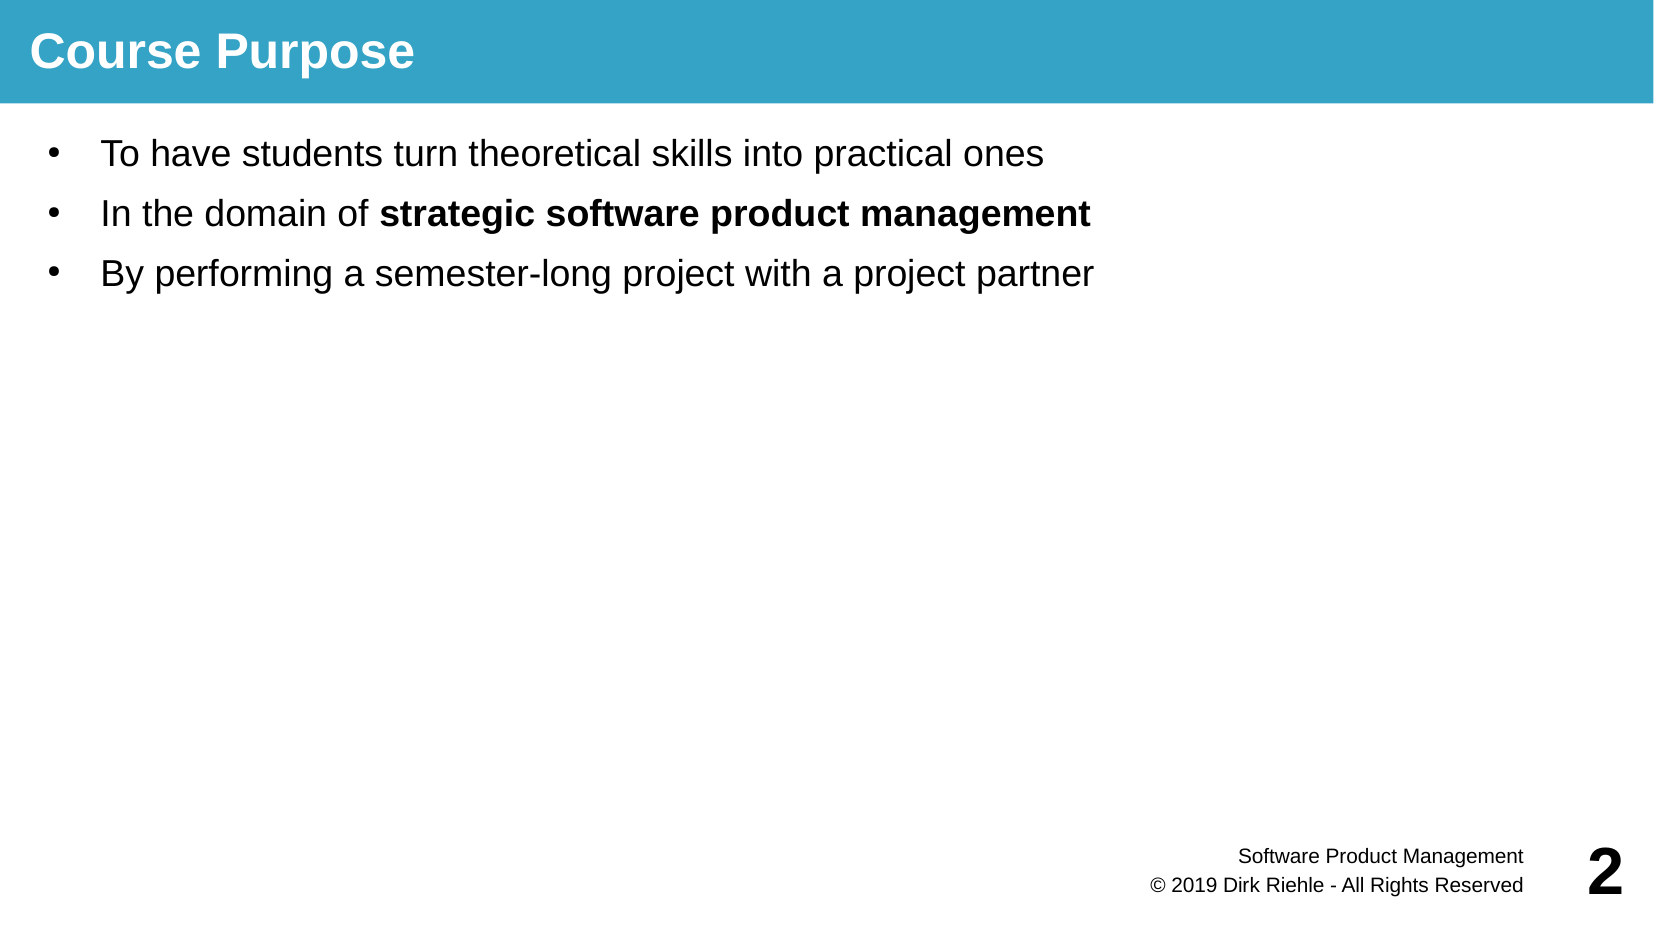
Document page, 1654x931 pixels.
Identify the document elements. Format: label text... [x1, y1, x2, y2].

title Course Purpose [0, 0, 1654, 104]
list To have students turn theoretical skills into practical ones In the domain of strategic software product management By performing a semester-long project with a project partner [29, 132, 1625, 813]
